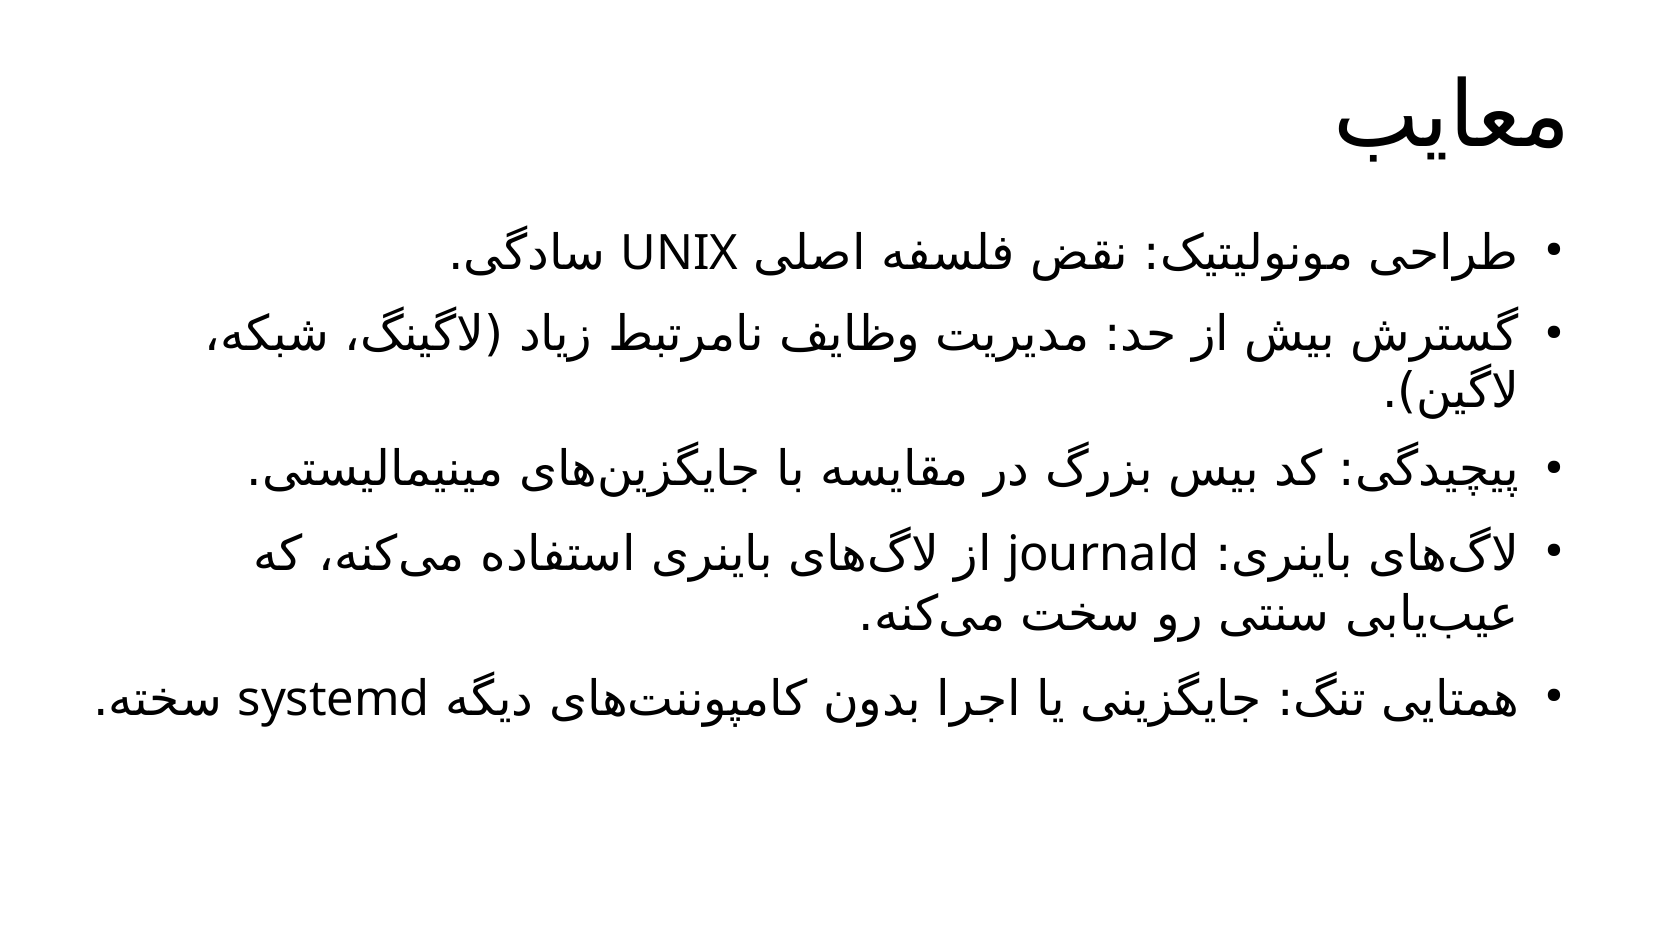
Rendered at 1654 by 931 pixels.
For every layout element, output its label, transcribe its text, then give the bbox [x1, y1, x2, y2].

list طراحی مونولیتیک: نقض فلسفه اصلی UNIX سادگی. گسترش بیش از حد: مدیریت وظایف نامرتبط زیاد (لاگینگ، شبکه، لاگین). پیچیدگی: کد بیس بزرگ در مقایسه با جایگزین‌های مینیمالیستی. لاگ‌های باینری: journald از لاگ‌های باینری استفاده می‌کنه، که عیب‌یابی سنتی رو سخت می‌کنه. همتایی تنگ: جایگزینی یا اجرا بدون کامپوننت‌های دیگه systemd سخته. [82, 217, 1571, 758]
title معایب [82, 37, 1571, 193]
